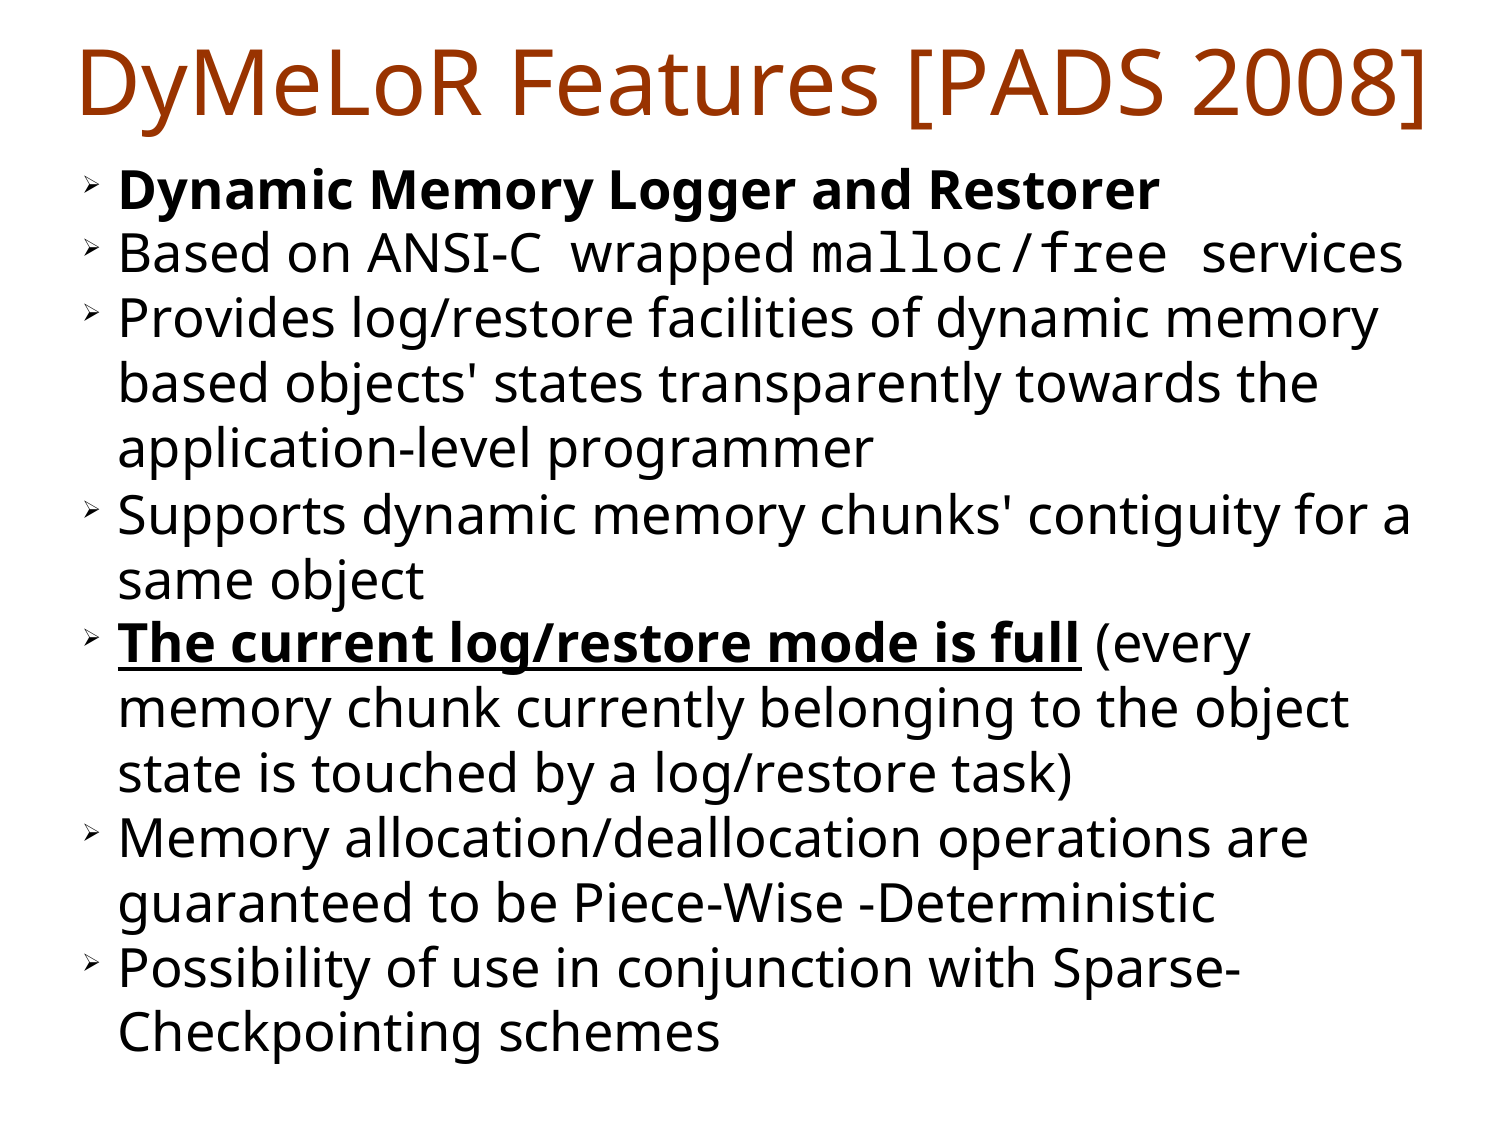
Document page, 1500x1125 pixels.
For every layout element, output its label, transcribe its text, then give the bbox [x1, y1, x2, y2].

text_box Provides log/restore facilities of dynamic memory based objects' states transparently towards the application-level programmer [0, 275, 1465, 472]
title DyMeLoR Features [PADS 2008] [59, 0, 1447, 147]
text_box Memory allocation/deallocation operations are guaranteed to be Piece-Wise -Deterministic [0, 795, 1465, 925]
text_box Dynamic Memory Logger and Restorer [0, 147, 1465, 210]
text_box The current log/restore mode is full (every memory chunk currently belonging to the object state is touched by a log/restore task) [0, 600, 1465, 795]
text_box Supports dynamic memory chunks' contiguity for a same object [0, 472, 1465, 600]
text_box Possibility of use in conjunction with Sparse-Checkpointing schemes [0, 925, 1465, 1071]
text_box Based on ANSI-C wrapped malloc/free services [0, 210, 1465, 275]
